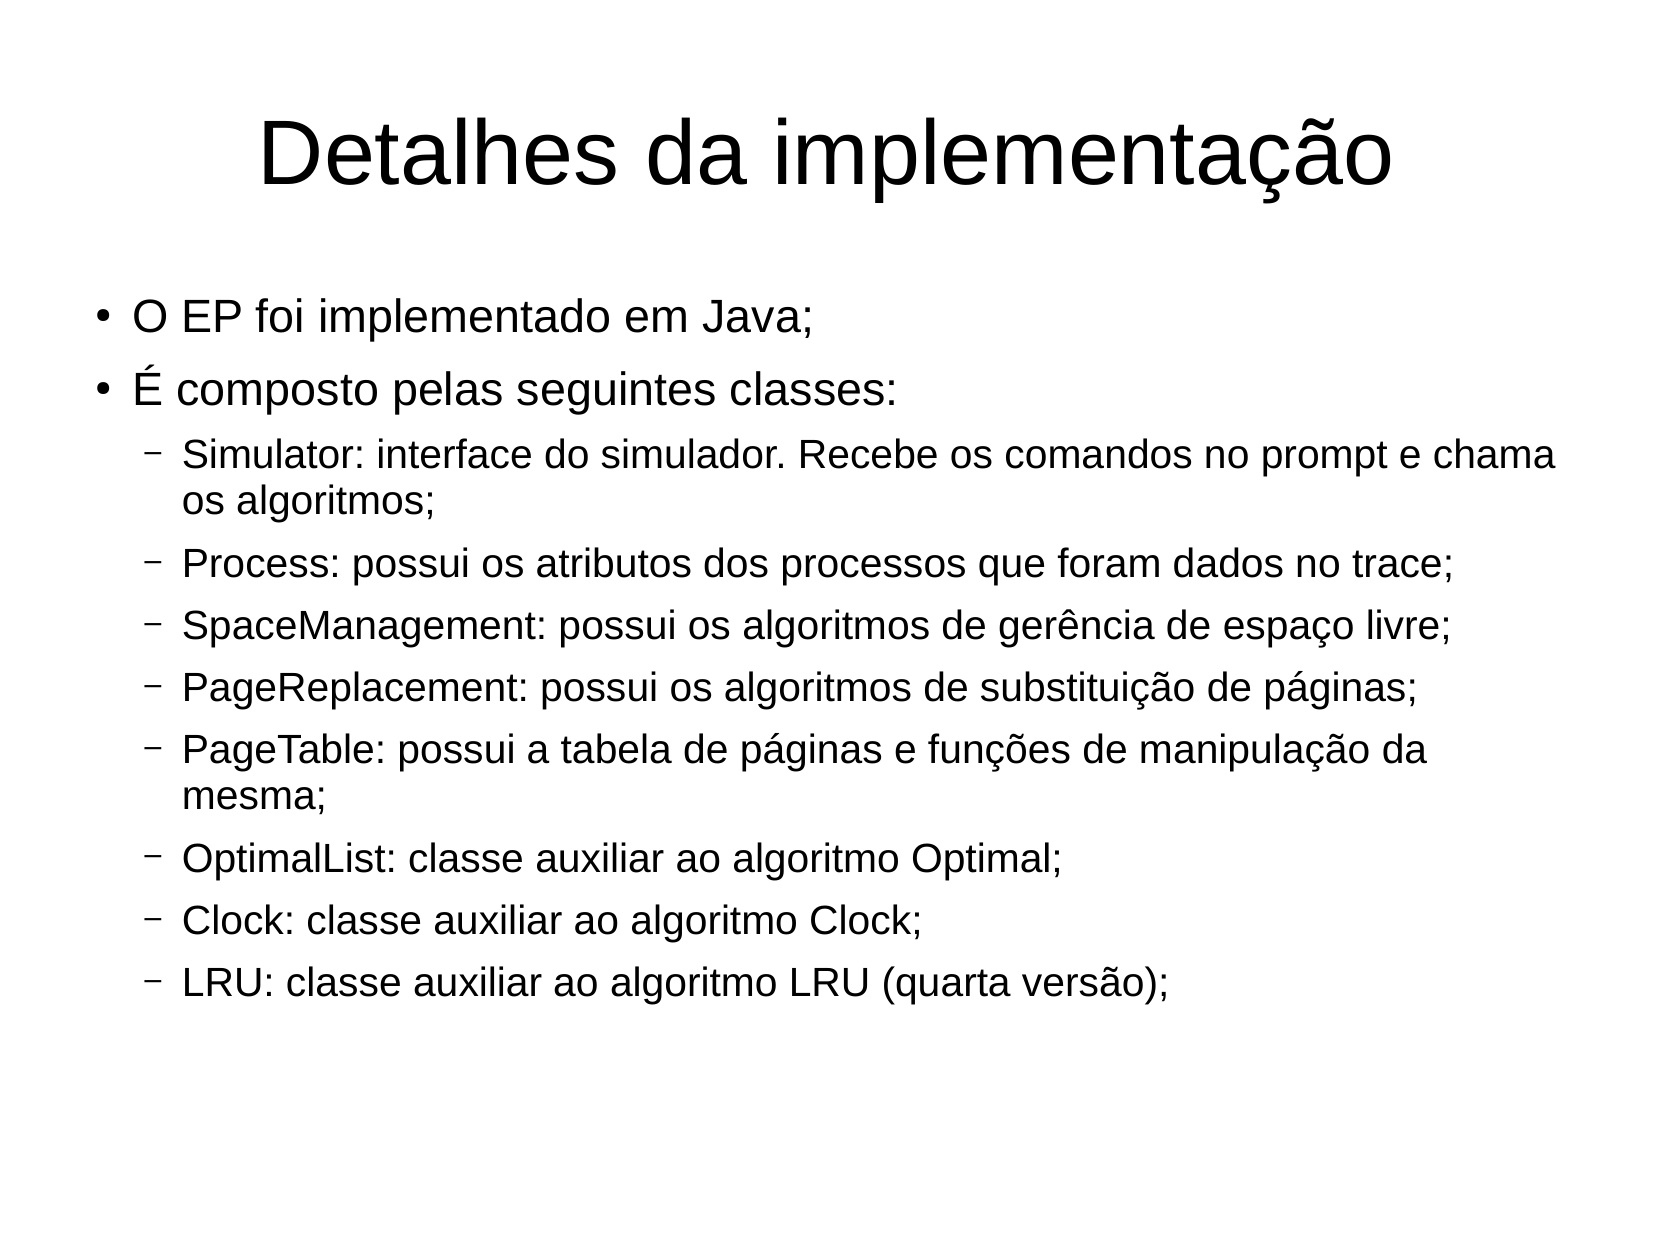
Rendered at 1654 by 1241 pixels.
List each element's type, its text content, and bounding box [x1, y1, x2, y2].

title Detalhes da implementação [82, 49, 1571, 257]
list O EP foi implementado em Java; É composto pelas seguintes classes: Simulator: interface do simulador. Recebe os comandos no prompt e chama os algoritmos; Process: possui os atributos dos processos que foram dados no trace; SpaceManagement: possui os algoritmos de gerência de espaço livre; PageReplacement: possui os algoritmos de substituição de páginas; PageTable: possui a tabela de páginas e funções de manipulação da mesma; OptimalList: classe auxiliar ao algoritmo Optimal; Clock: classe auxiliar ao algoritmo Clock; LRU: classe auxiliar ao algoritmo LRU (quarta versão); [82, 290, 1571, 1010]
